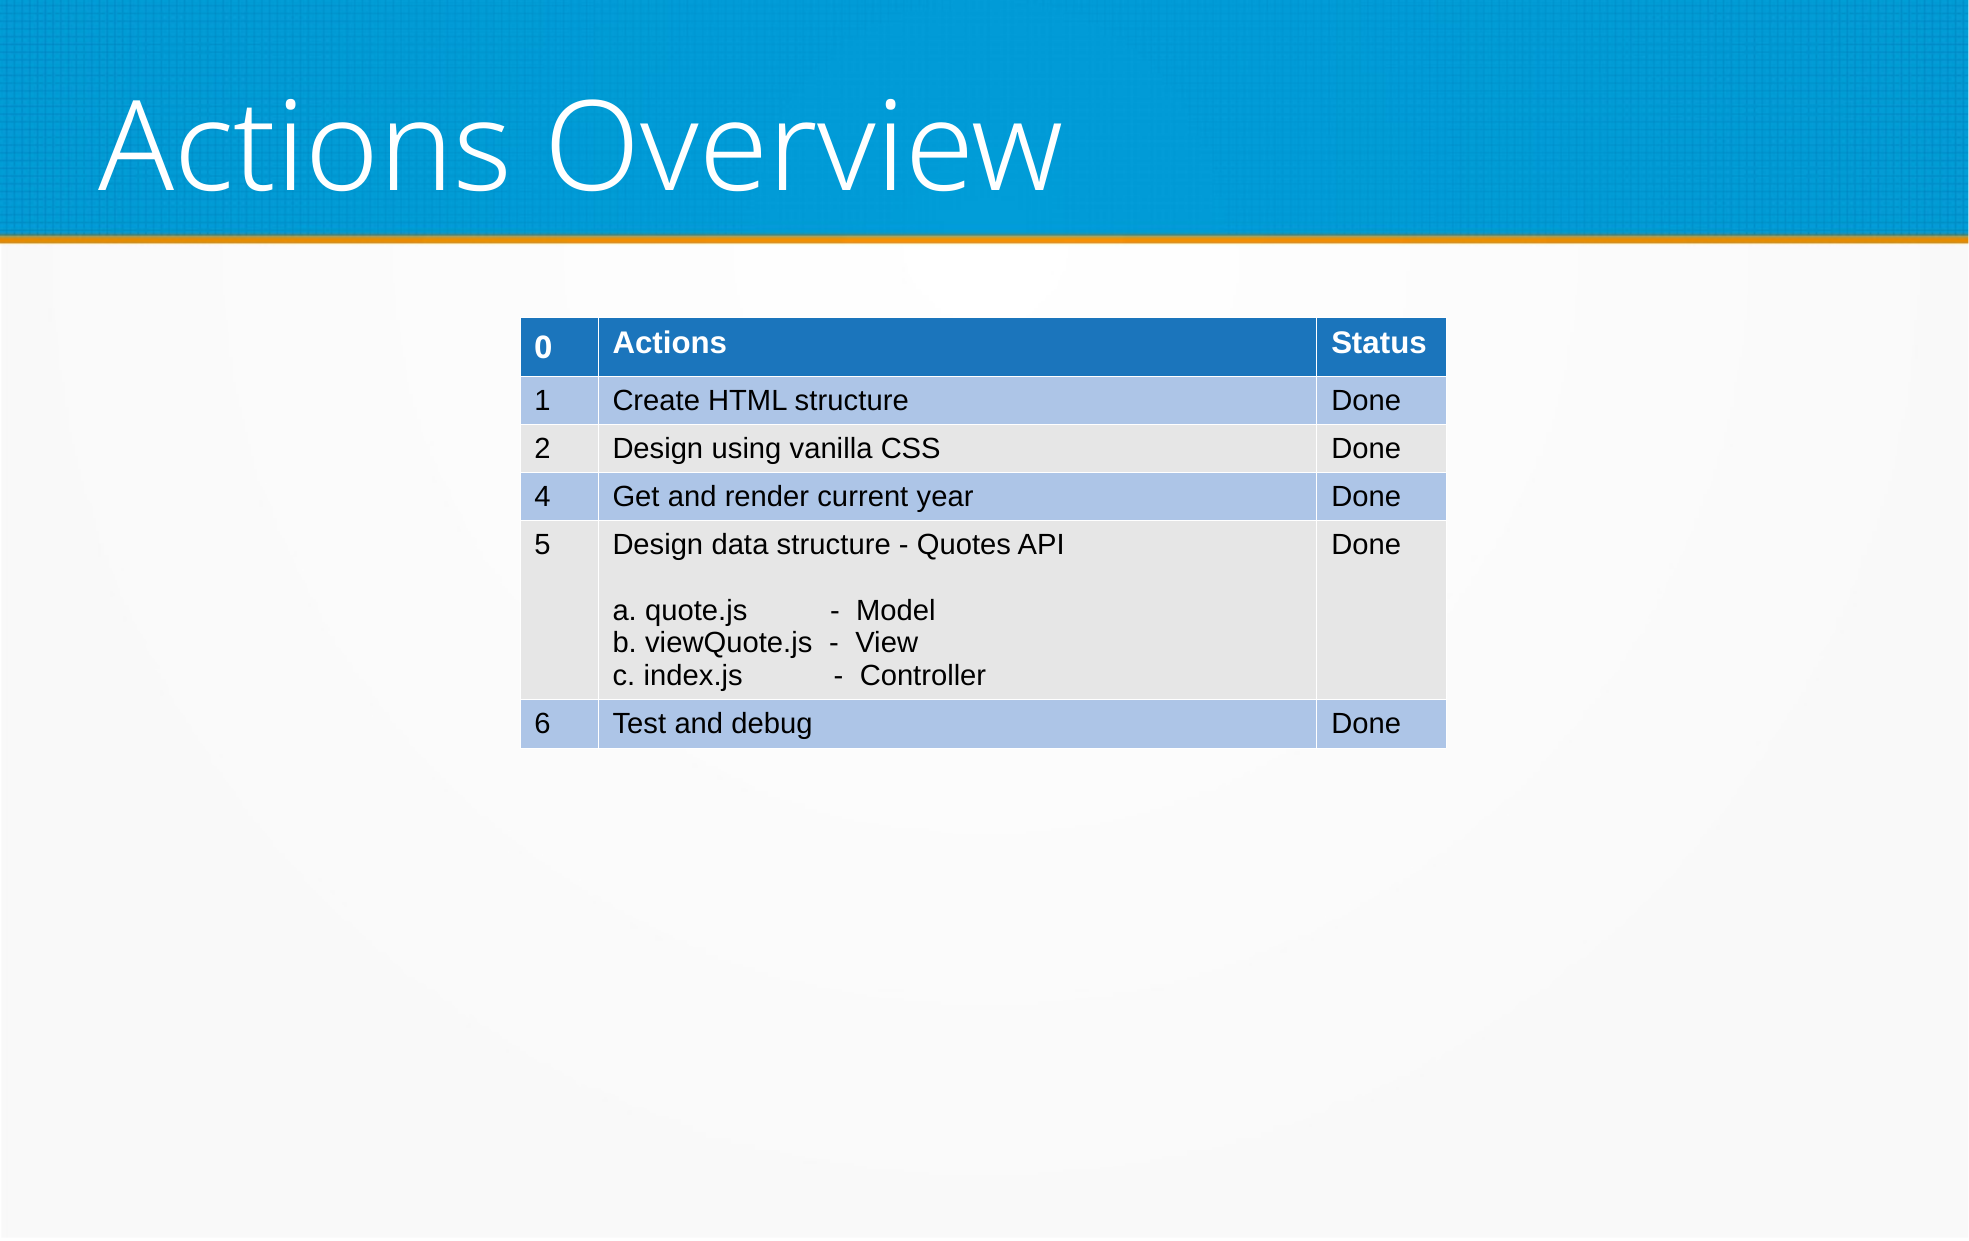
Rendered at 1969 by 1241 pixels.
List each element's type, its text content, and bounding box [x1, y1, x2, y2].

table_cell Done [1317, 700, 1446, 748]
table_cell Create HTML structure [599, 377, 1316, 424]
table_cell Get and render current year [599, 473, 1316, 520]
title Actions Overview [98, 19, 1870, 227]
table_cell Done [1317, 473, 1446, 520]
picture [0, 233, 1969, 1241]
table_cell Done [1317, 425, 1446, 472]
table_header 0 [521, 318, 598, 376]
table_cell 1 [521, 377, 598, 424]
table_cell 6 [521, 700, 598, 748]
table_cell Design using vanilla CSS [599, 425, 1316, 472]
table_cell Done [1317, 521, 1446, 699]
table_cell Done [1317, 377, 1446, 424]
table_cell Test and debug [599, 700, 1316, 748]
table_cell 4 [521, 473, 598, 520]
table_cell 5 [521, 521, 598, 699]
table_header Actions [599, 318, 1316, 376]
table_cell 2 [521, 425, 598, 472]
table_header Status [1317, 318, 1446, 376]
table_cell Design data structure - Quotes API a. quote.js - Model b. viewQuote.js - View c. index.js - Controller [599, 521, 1316, 699]
